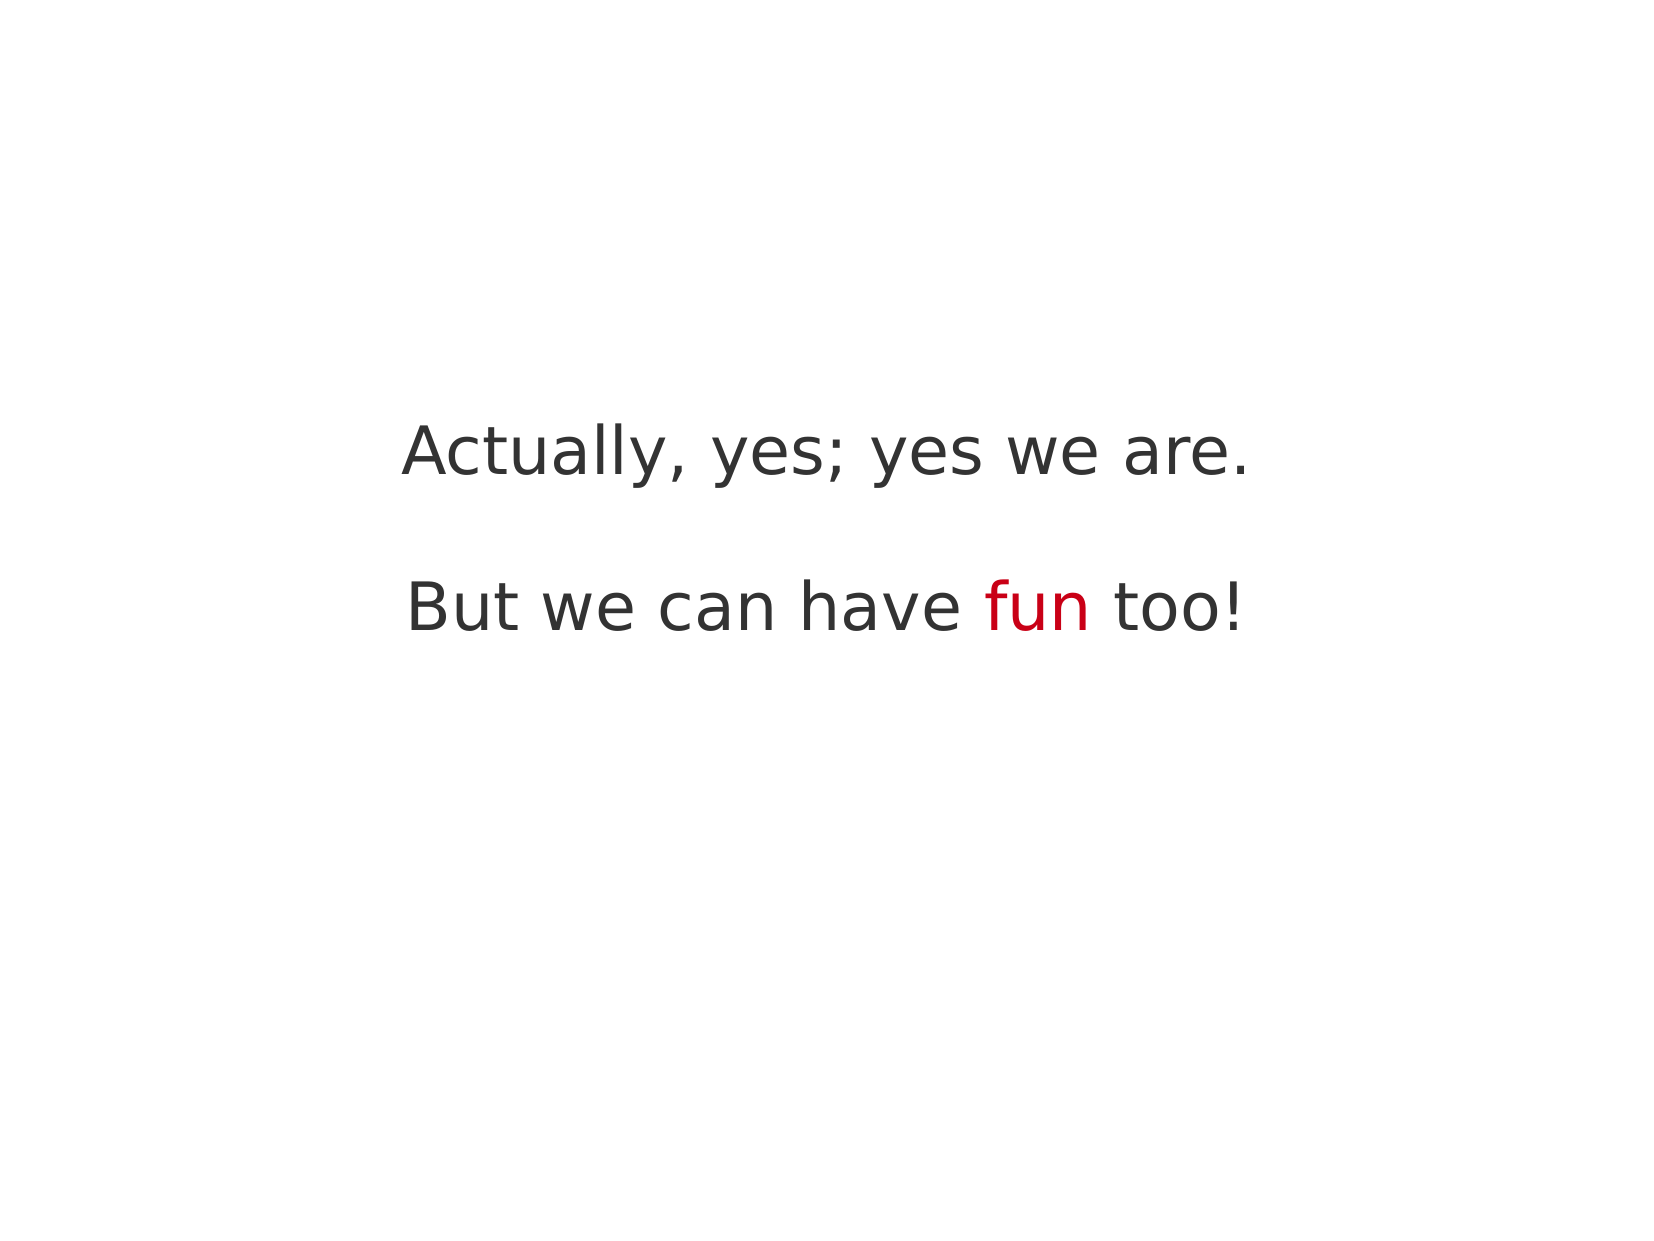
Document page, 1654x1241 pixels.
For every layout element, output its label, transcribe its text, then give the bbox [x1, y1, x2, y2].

subtitle Actually, yes; yes we are. But we can have fun too! [82, 49, 1571, 1109]
